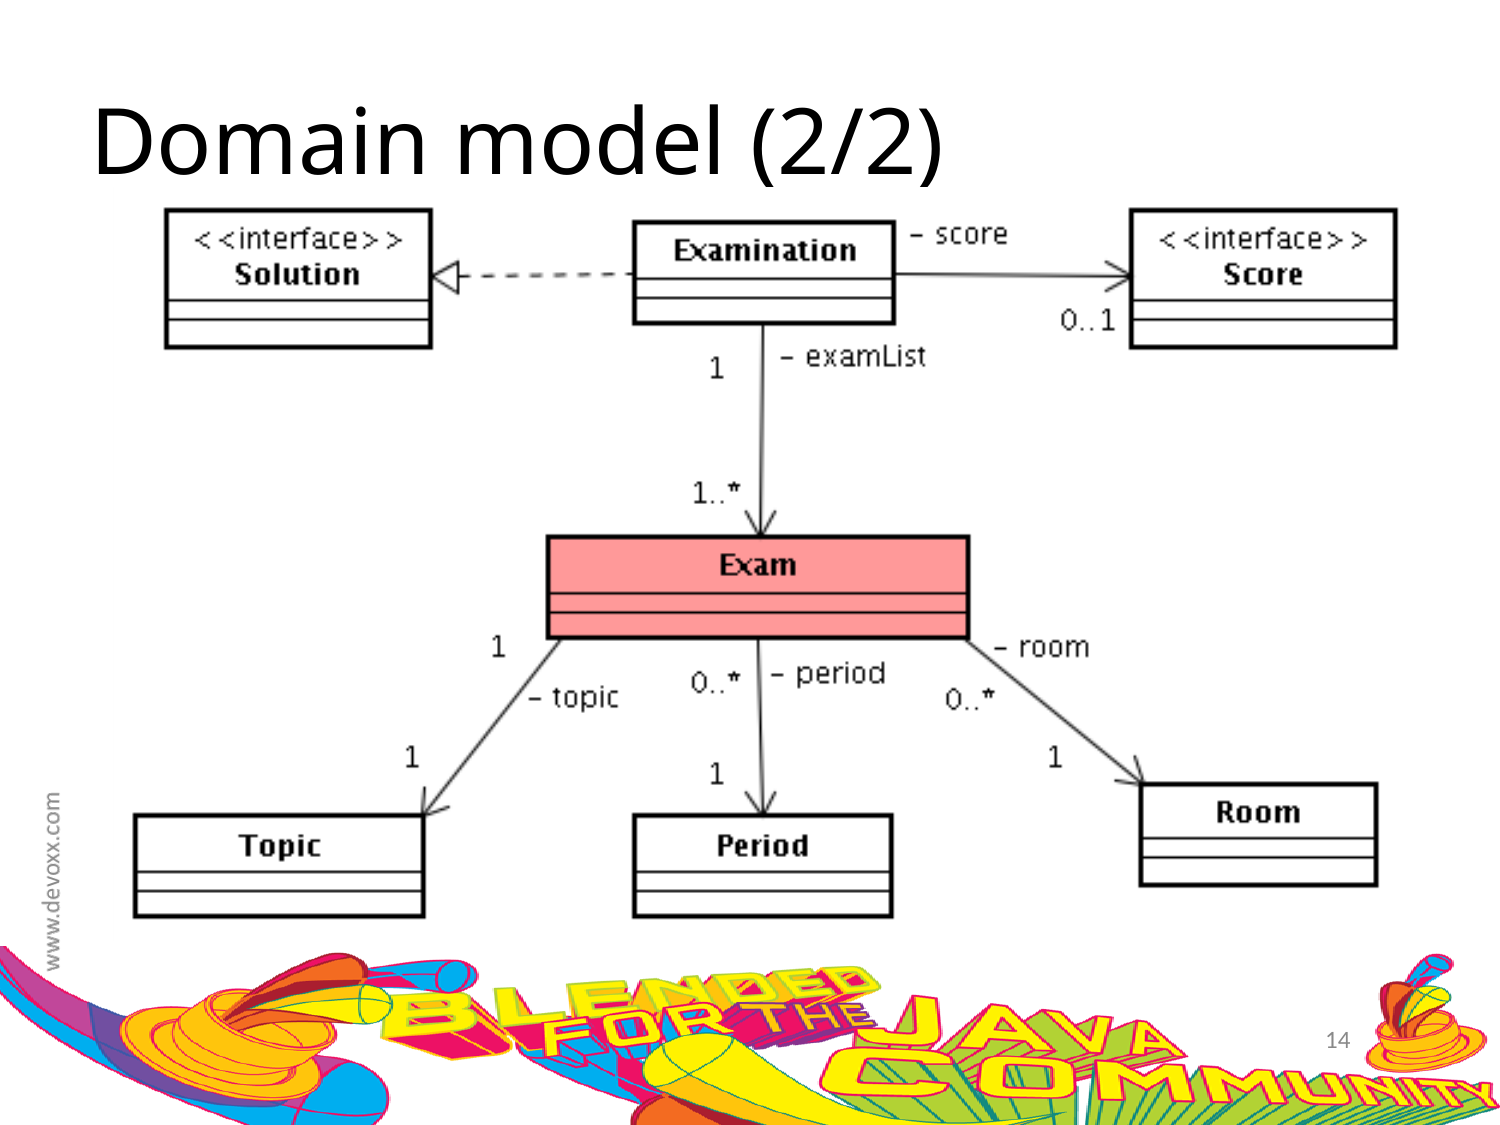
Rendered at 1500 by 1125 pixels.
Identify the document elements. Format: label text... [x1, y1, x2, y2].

picture [0, 757, 1500, 1125]
title Domain model (2/2) [75, 45, 1426, 233]
picture [112, 187, 1420, 941]
